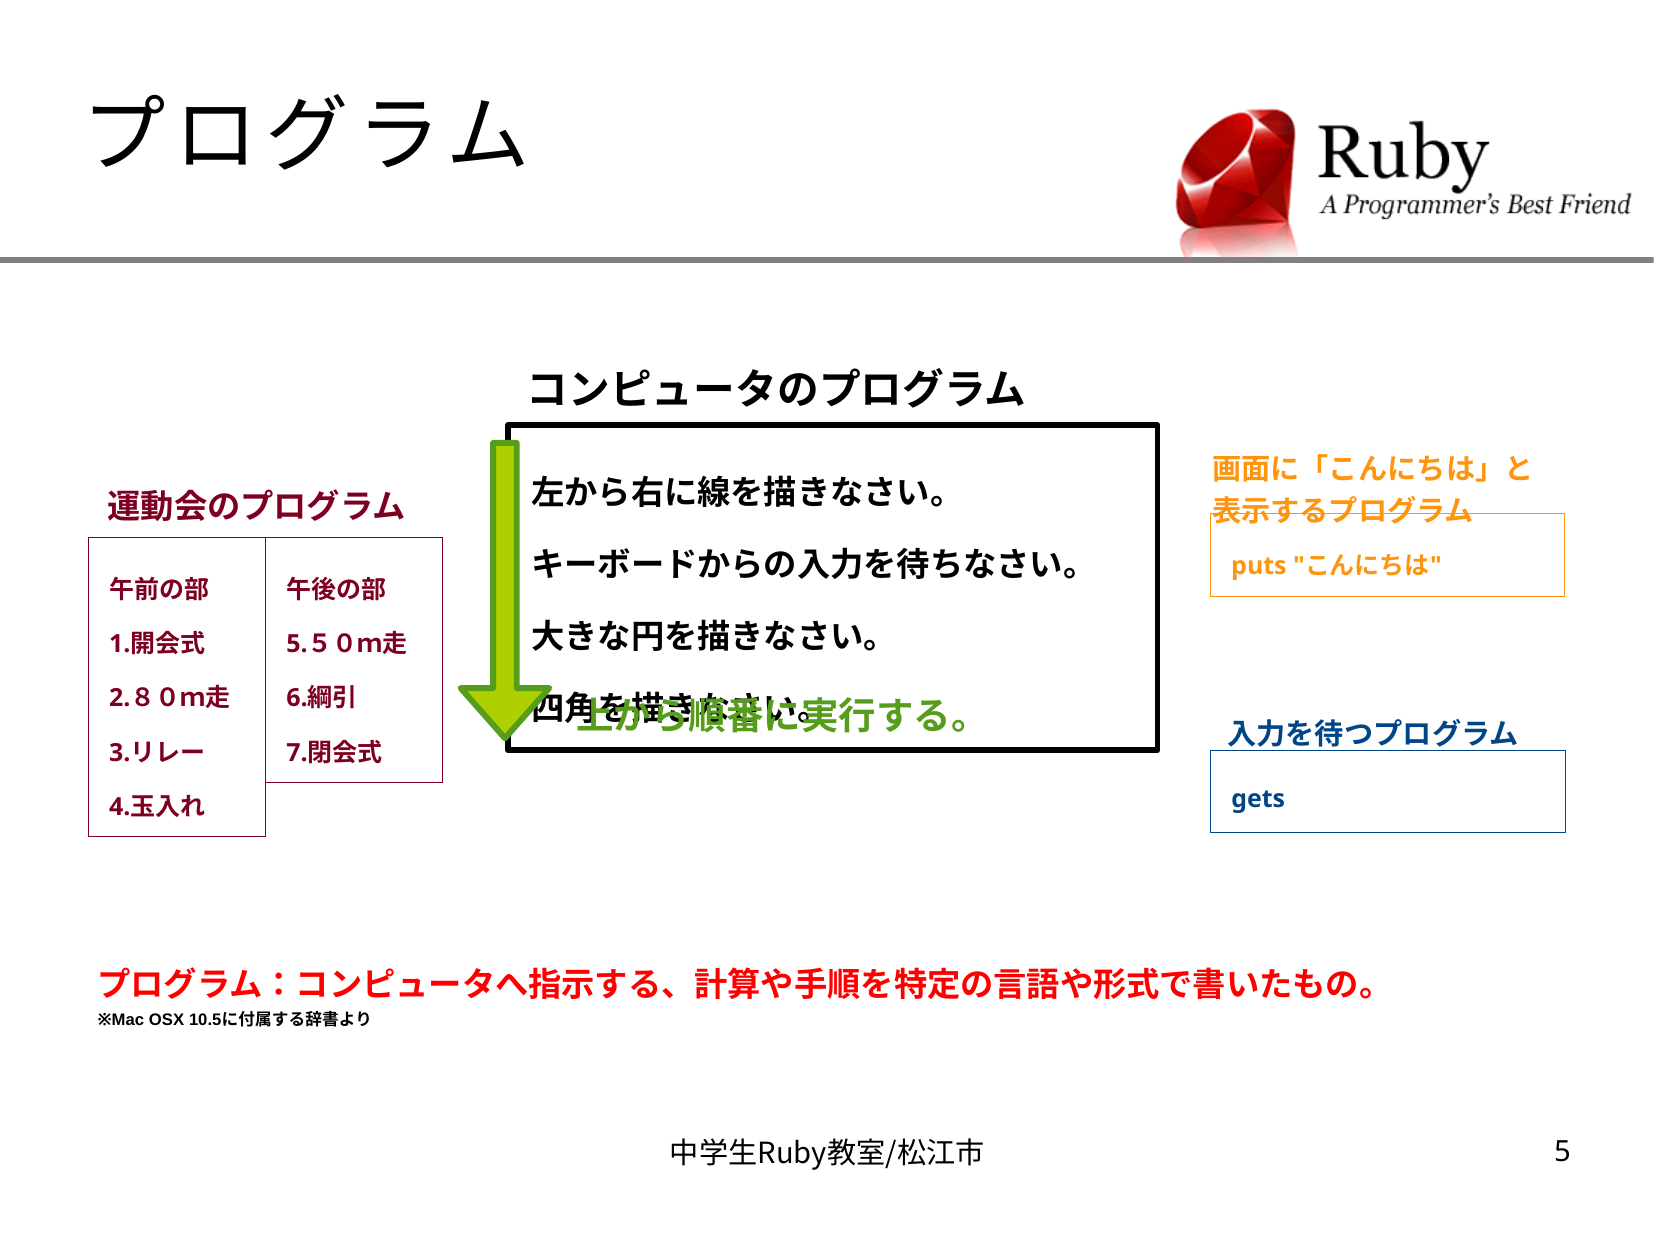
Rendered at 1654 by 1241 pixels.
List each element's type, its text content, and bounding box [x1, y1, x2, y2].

text_box gets [1210, 750, 1566, 833]
text_box コンピュータのプログラム [512, 348, 1041, 406]
text_box 画面に「こんにちは」と 表示するプログラム [1224, 437, 1522, 512]
text_box プログラム：コンピュータへ指示する、計算や手順を特定の言語や形式で書いたもの。 ※Mac OSX 10.5に付属する辞書より [82, 950, 1477, 1018]
text_box puts "こんにちは" [1210, 513, 1565, 597]
text_box 入力を待つプログラム [1225, 703, 1521, 748]
text_box 上から順番に実行する。 [582, 679, 984, 732]
title プログラム [82, 49, 1152, 207]
picture [1160, 82, 1654, 257]
text_box 午前の部 1.開会式 2.８０ｍ走 3.リレー 4.玉入れ [88, 537, 265, 774]
text_box 午後の部 5.５０ｍ走 6.綱引 7.閉会式 [265, 537, 443, 774]
text_box 左から右に線を描きなさい。 キーボードからの入力を待ちなさい。 大きな円を描きなさい。 四角を描きなさい。 [507, 425, 1158, 751]
text_box [460, 442, 550, 739]
text_box 運動会のプログラム [103, 472, 411, 522]
